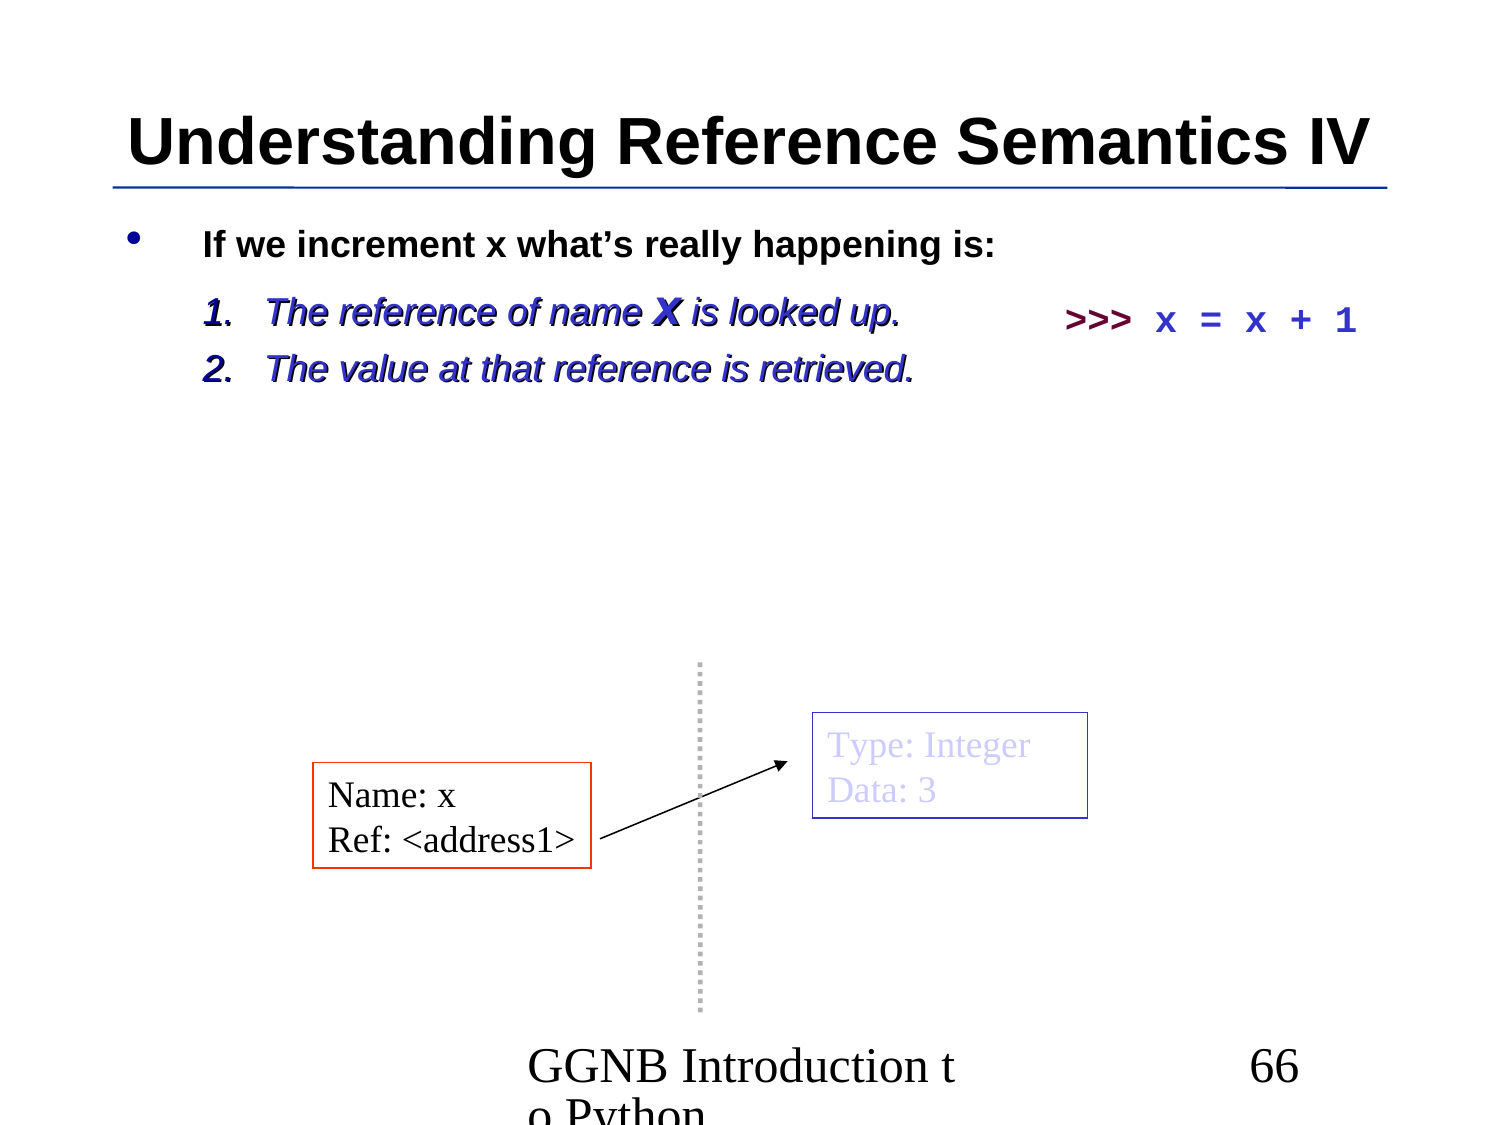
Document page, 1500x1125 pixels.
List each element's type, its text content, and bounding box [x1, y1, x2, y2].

text_box Type: Integer Data: 3 [812, 712, 1088, 818]
title Understanding Reference Semantics IV [112, 49, 1411, 225]
text_box Name: x Ref: <address1> [313, 762, 591, 868]
list If we increment x what’s really happening is: The reference of name x is looked up. The value at that reference is retrieved. [112, 212, 1388, 1026]
text_box >>> x = x + 1 [975, 287, 1438, 417]
